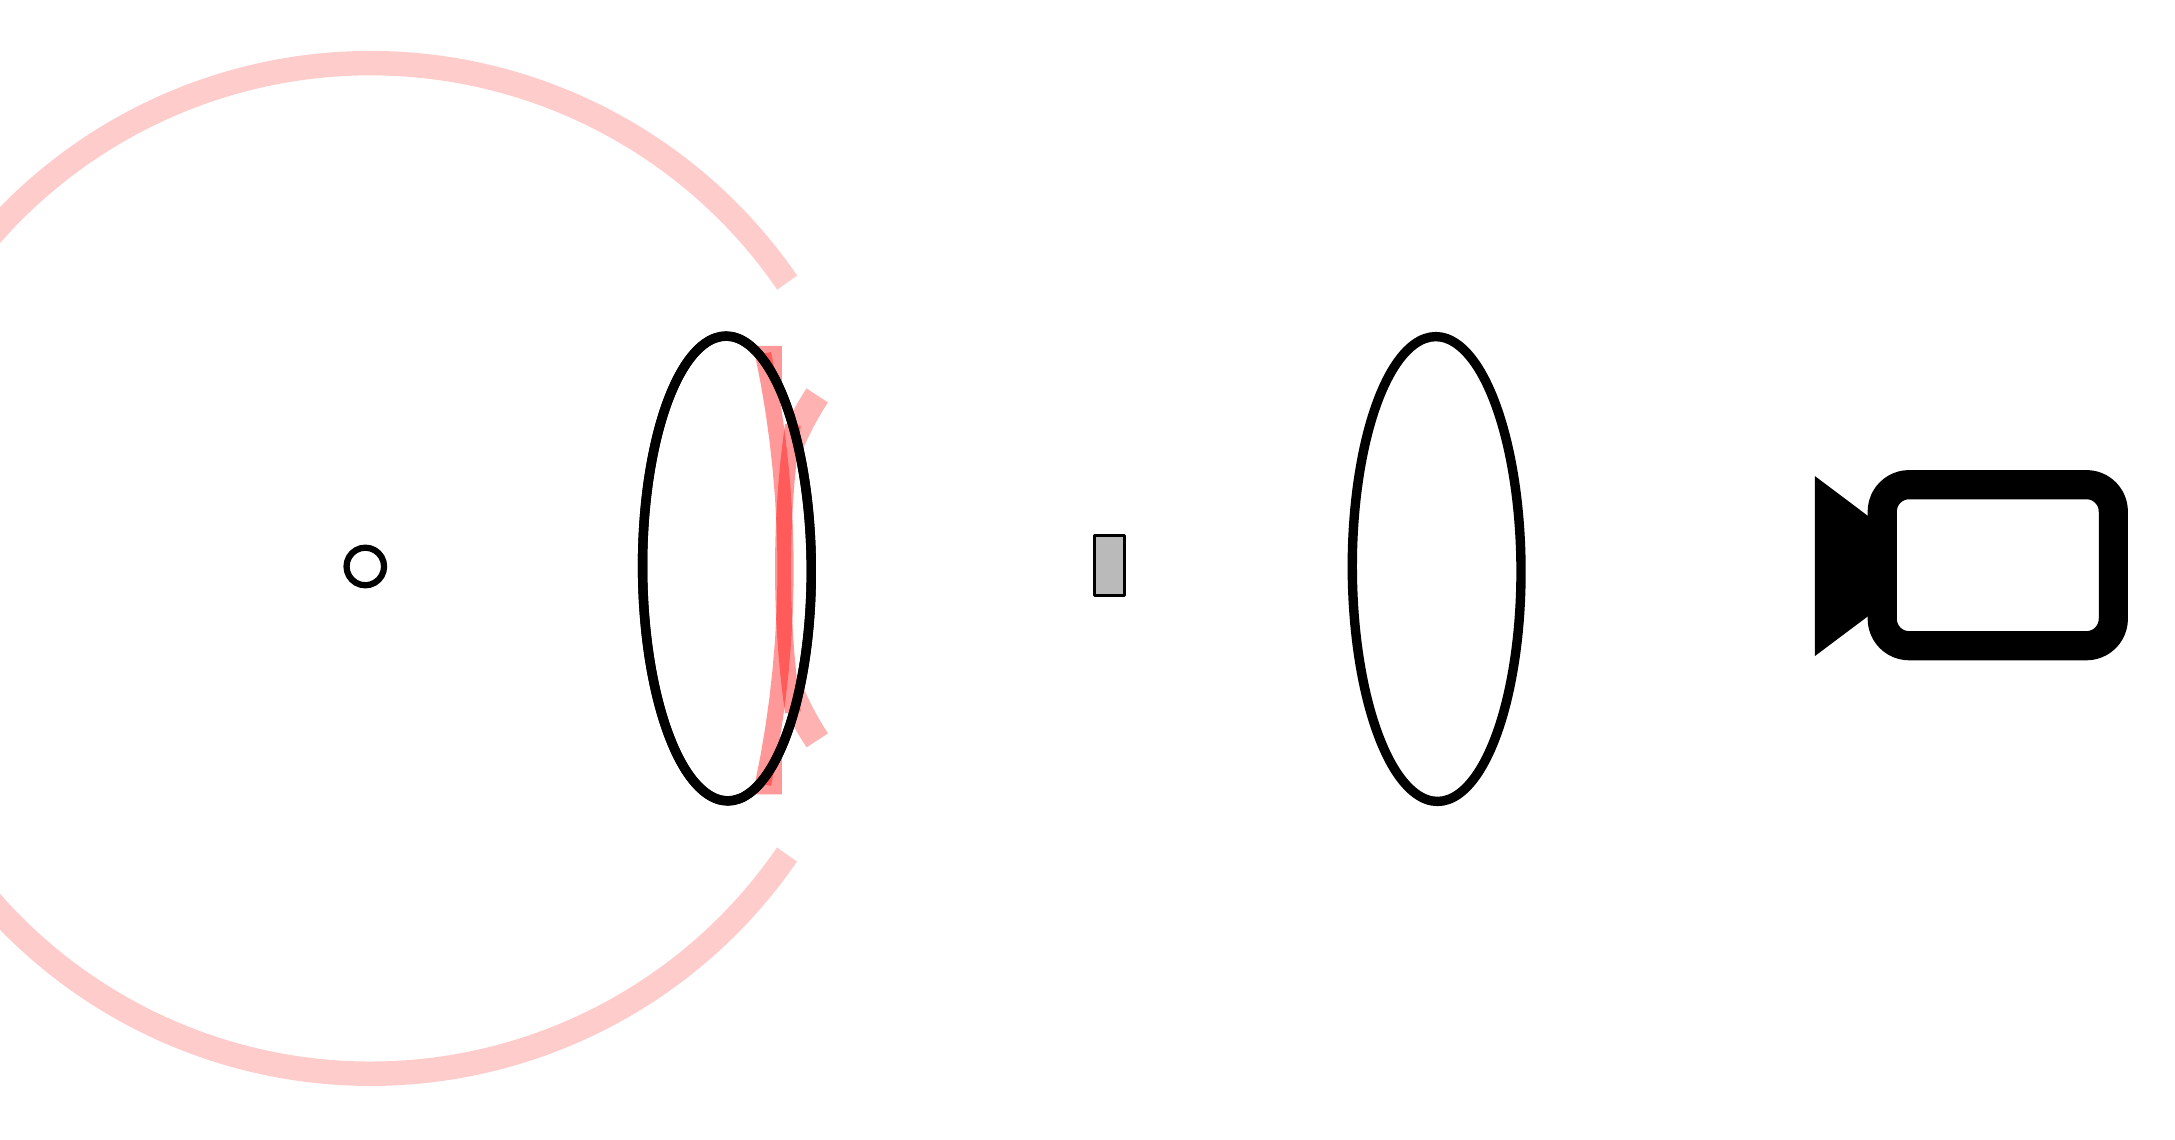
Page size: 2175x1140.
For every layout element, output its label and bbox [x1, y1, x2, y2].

text_box [765, 352, 774, 365]
text_box [1882, 484, 2114, 646]
text_box [648, 341, 806, 796]
text_box [0, 0, 1747, 1140]
text_box [1814, 476, 1875, 657]
text_box [766, 774, 774, 786]
